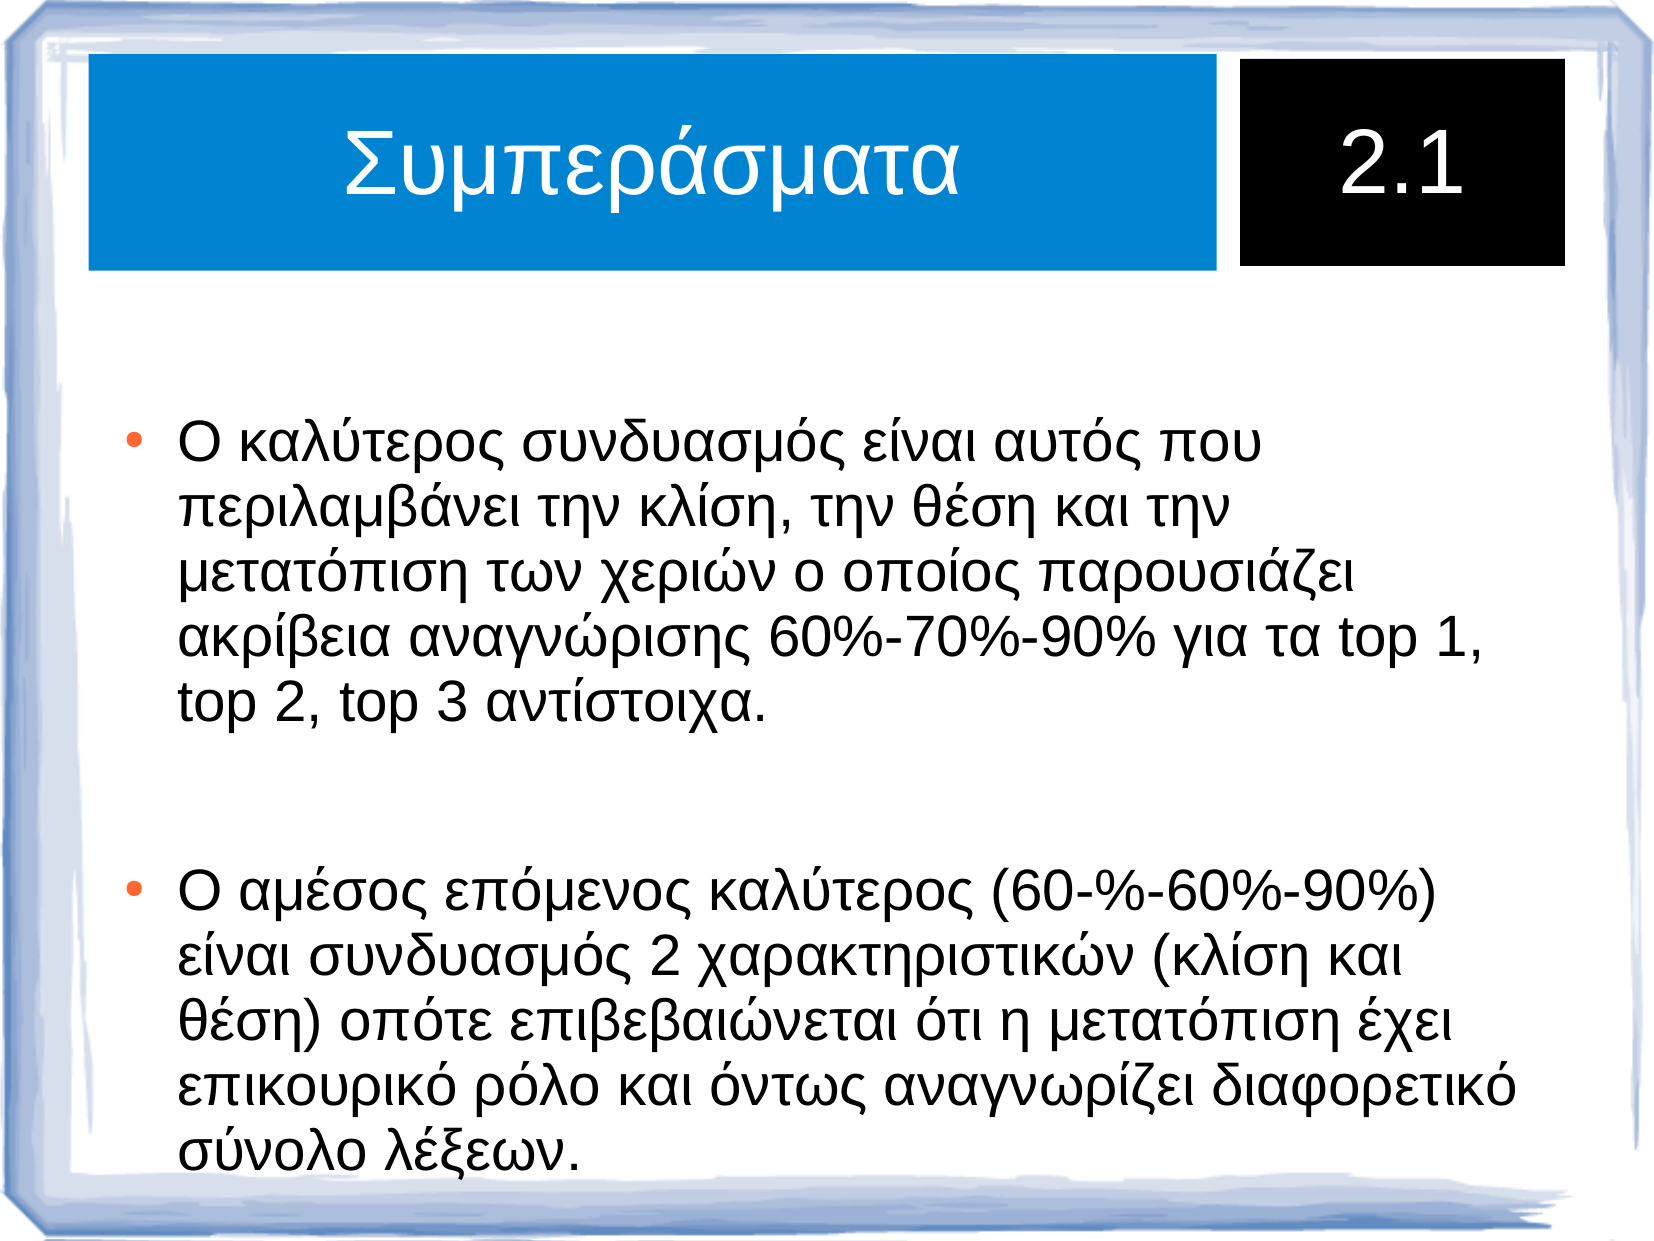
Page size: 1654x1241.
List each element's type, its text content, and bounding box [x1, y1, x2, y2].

title 2.1 [1240, 58, 1565, 266]
picture [0, 0, 1654, 1241]
list Ο καλύτερος συνδυασμός είναι αυτός που περιλαμβάνει την κλίση, την θέση και την μετατόπιση των χεριών ο οποίος παρουσιάζει ακρίβεια αναγνώρισης 60%-70%-90% για τα top 1, top 2, top 3 αντίστοιχα. Ο αμέσος επόμενος καλύτερος (60-%-60%-90%) είναι συνδυασμός 2 χαρακτηριστικών (κλίση και θέση) οπότε επιβεβαιώνεται ότι η μετατόπιση έχει επικουρικό ρόλο και όντως αναγνωρίζει διαφορετικό σύνολο λέξεων. [106, 313, 1530, 1180]
title Συμπεράσματα [88, 54, 1217, 271]
